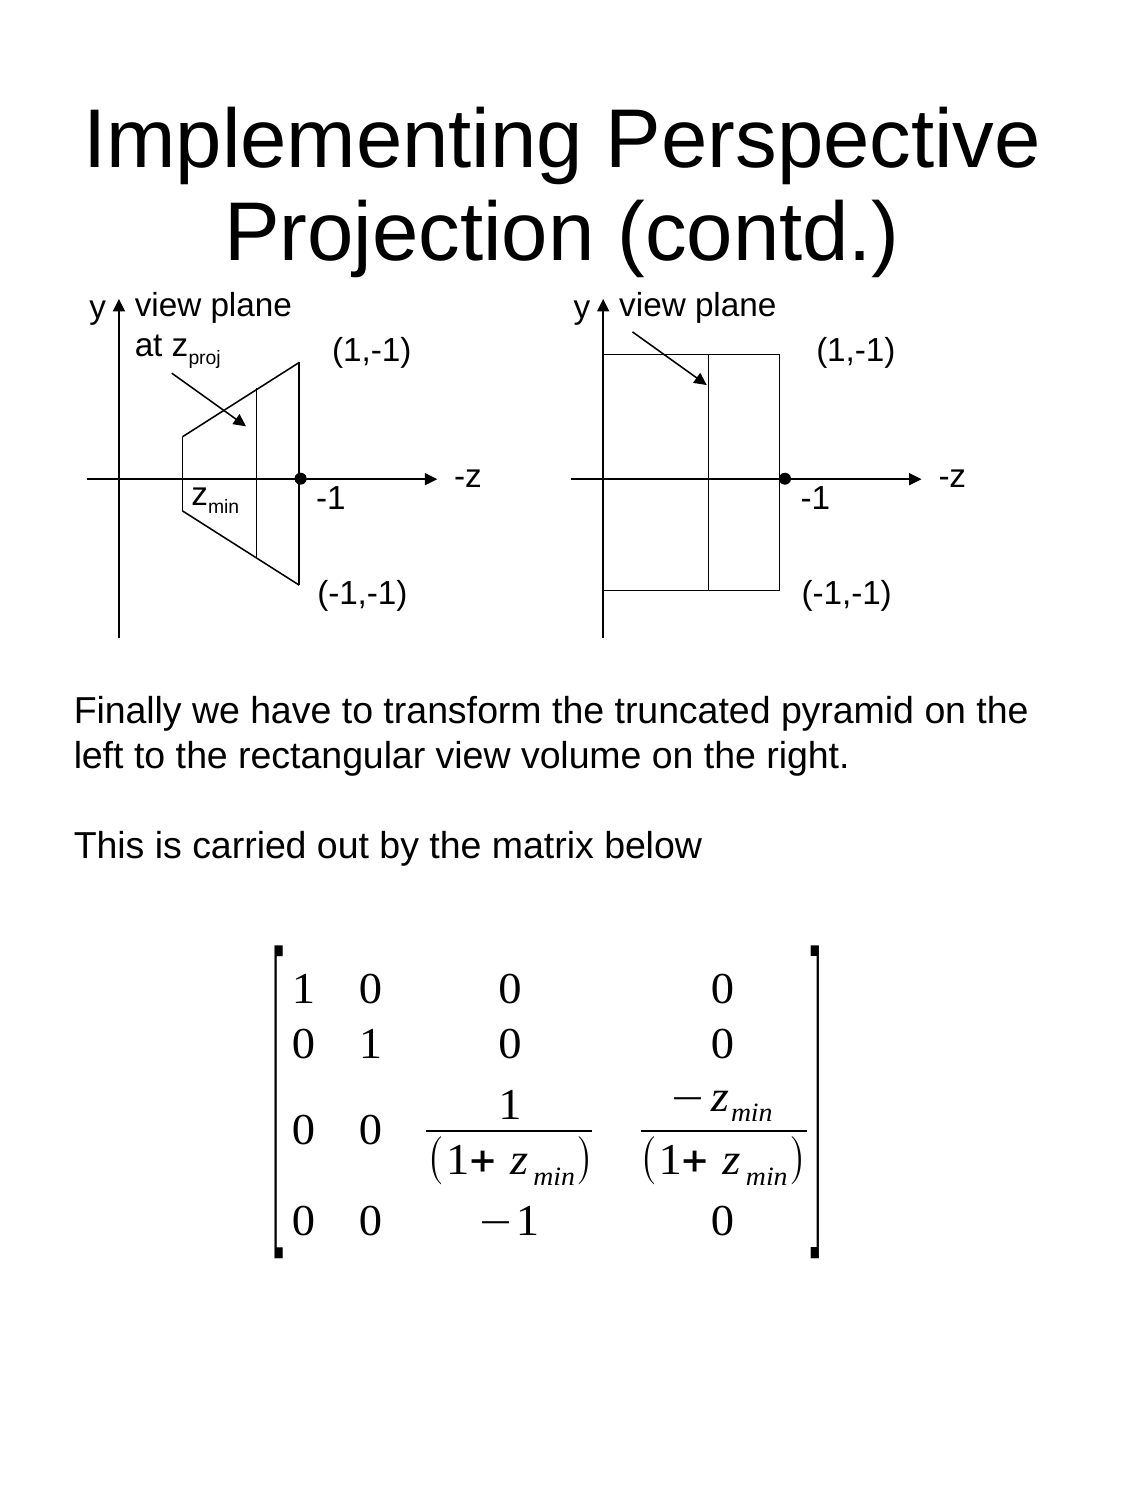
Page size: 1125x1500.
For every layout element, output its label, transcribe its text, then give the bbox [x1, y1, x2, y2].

title Implementing Perspective Projection (contd.) [56, 60, 1069, 311]
text_box (1,-1) [319, 320, 427, 376]
text_box view plane at zproj [120, 275, 319, 377]
text_box Finally we have to transform the truncated pyramid on the left to the rectangular view volume on the right. This is carried out by the matrix below [59, 679, 1063, 874]
text_box zmin [167, 464, 367, 526]
text_box -z [923, 446, 982, 503]
text_box -1 [785, 468, 846, 524]
text_box -z [439, 446, 497, 502]
text_box view plane [604, 275, 804, 331]
chart [259, 944, 841, 1262]
text_box y [74, 277, 120, 333]
text_box (-1,-1) [302, 563, 424, 620]
text_box (-1,-1) [786, 563, 908, 620]
text_box y [558, 277, 606, 334]
text_box [780, 473, 785, 484]
text_box (1,-1) [801, 320, 911, 376]
